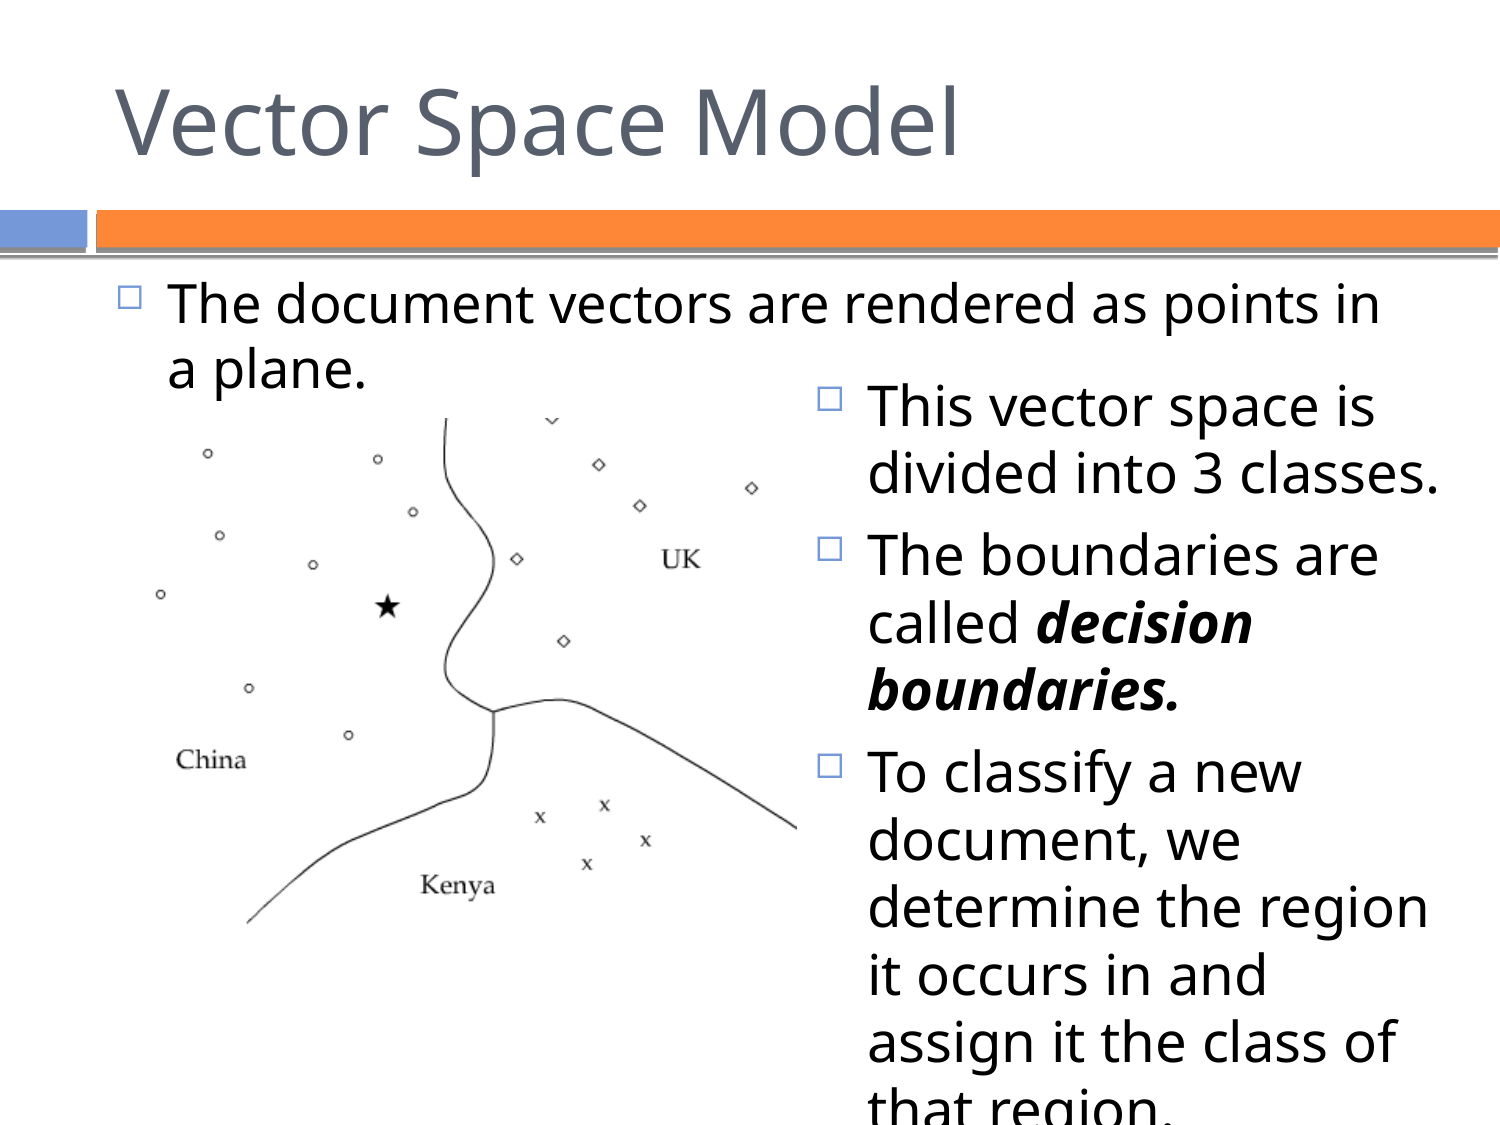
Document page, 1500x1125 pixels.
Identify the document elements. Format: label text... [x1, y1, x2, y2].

picture [125, 418, 797, 925]
title Vector Space Model [100, 37, 1438, 200]
text_box This vector space is divided into 3 classes. The boundaries are called decision boundaries. To classify a new document, we determine the region it occurs in and assign it the class of that region. [800, 362, 1463, 975]
list The document vectors are rendered as points in a plane. [100, 262, 1438, 363]
